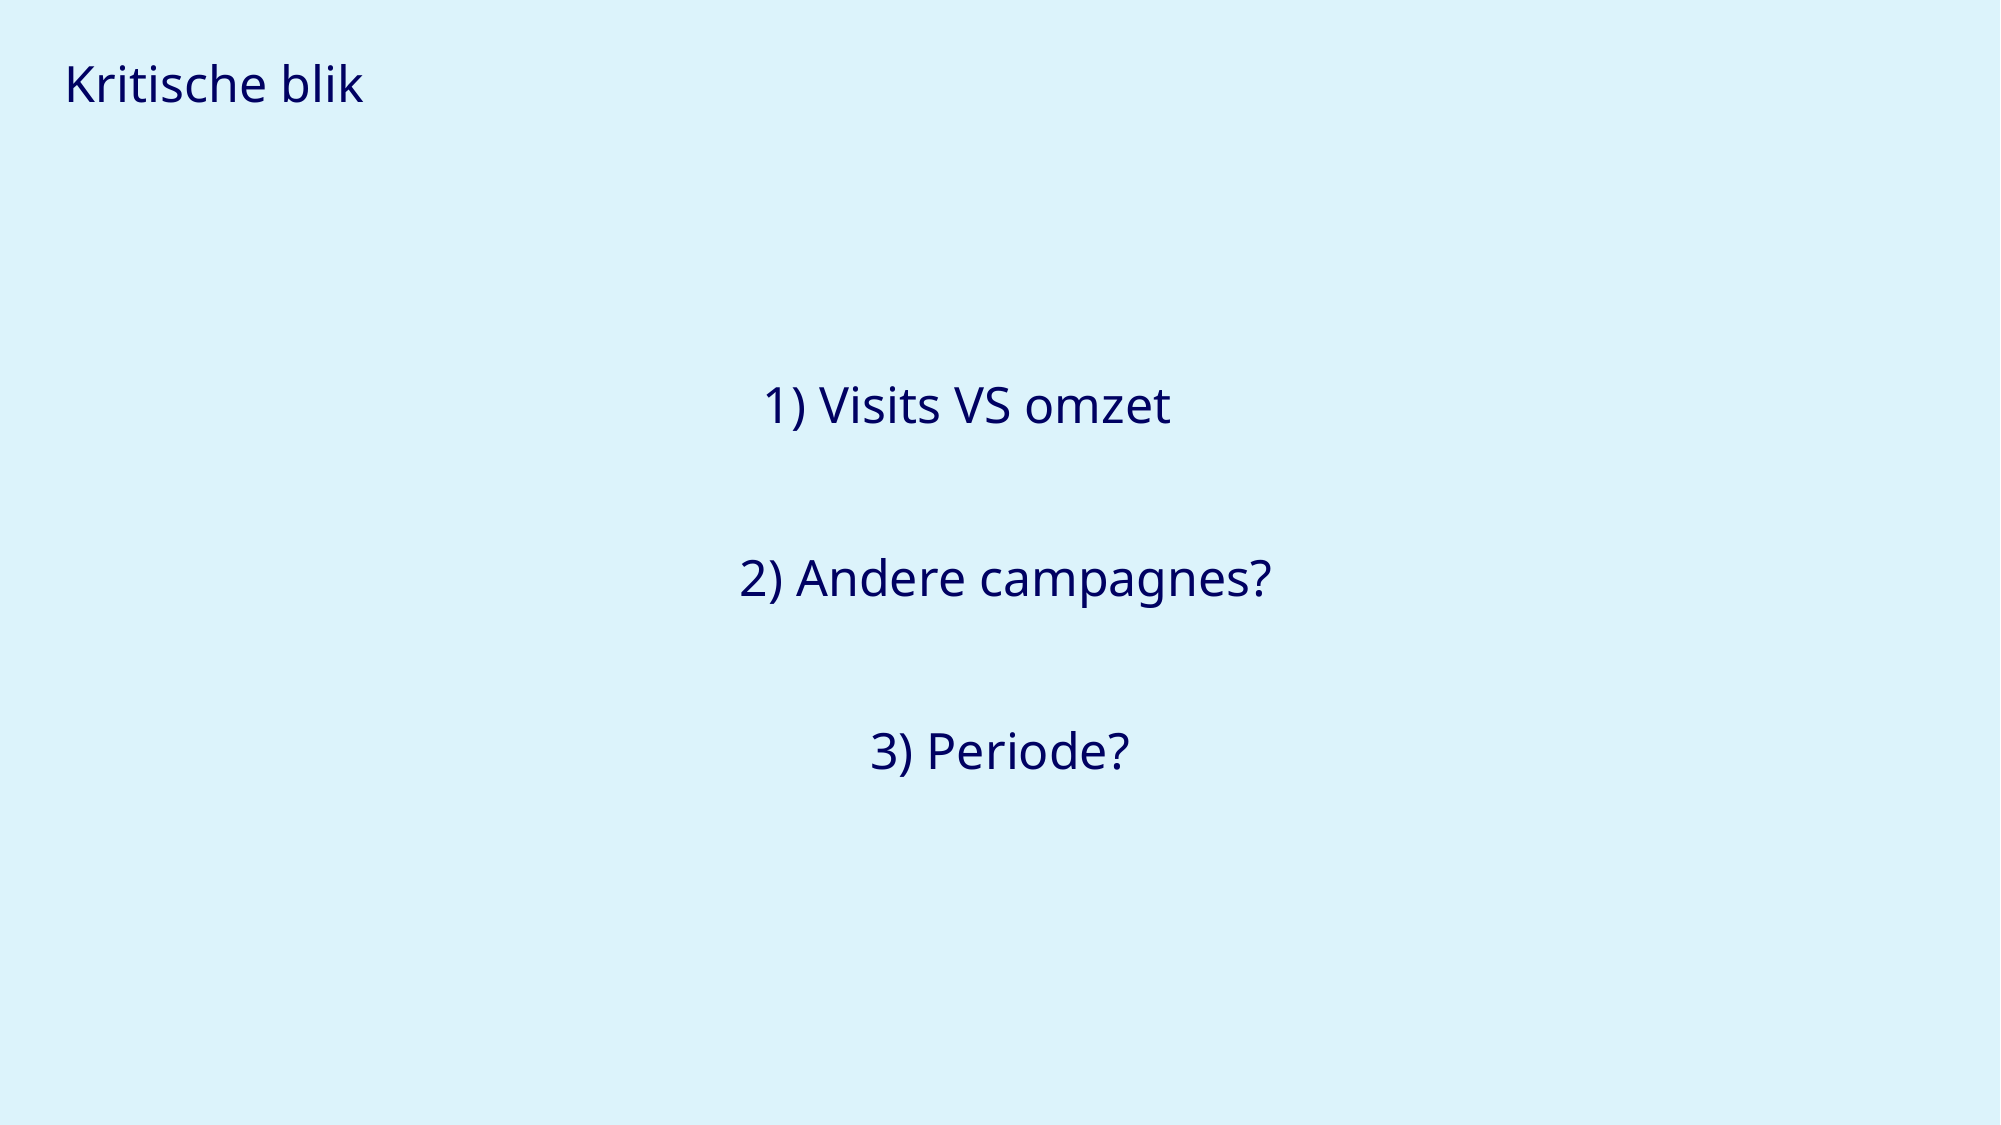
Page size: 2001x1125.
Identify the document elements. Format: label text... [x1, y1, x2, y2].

text_box 3) Periode? [735, 711, 1265, 788]
text_box 2) Andere campagnes? [724, 538, 1418, 615]
text_box 1) Visits VS omzet [747, 365, 1395, 442]
text_box Kritische blik [49, 45, 449, 121]
